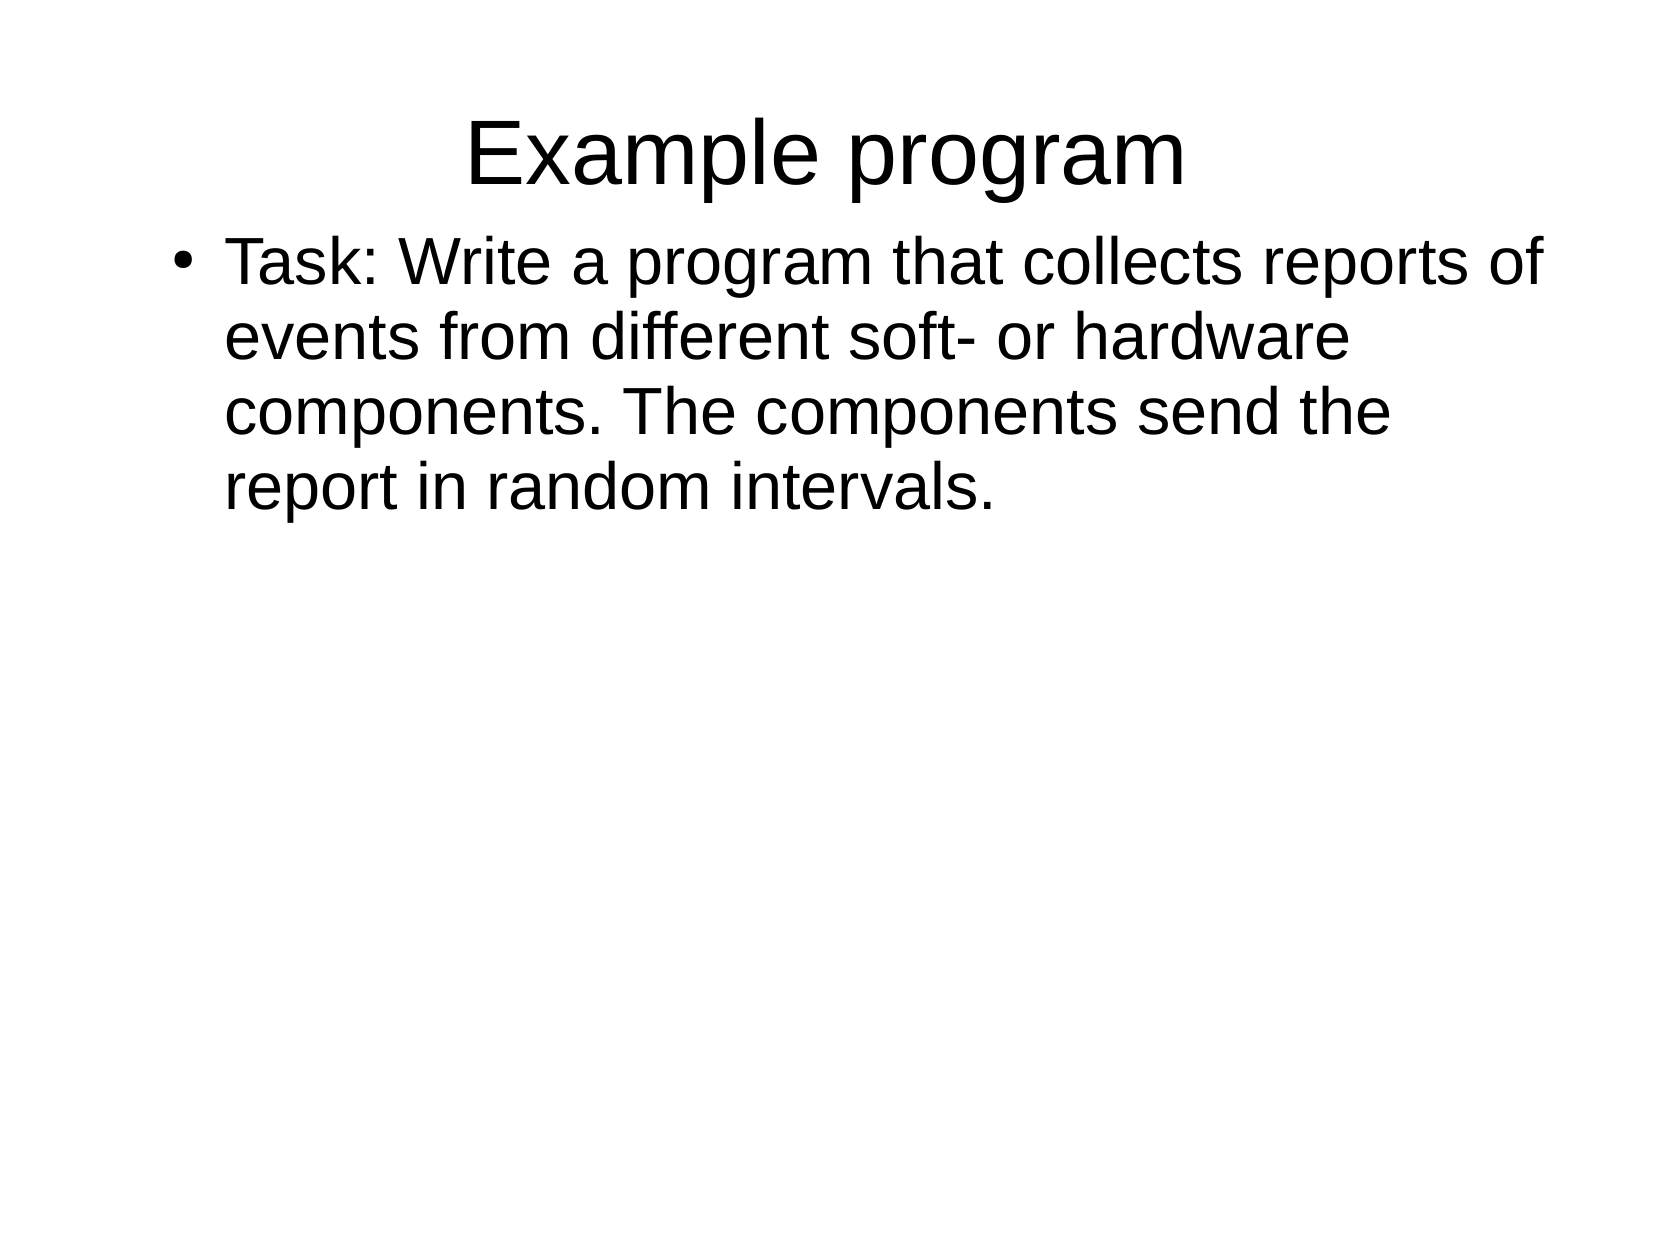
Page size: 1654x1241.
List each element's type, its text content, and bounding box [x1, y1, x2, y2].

title Example program [82, 49, 1571, 257]
list Task: Write a program that collects reports of events from different soft- or hardware components. The components send the report in random intervals. [153, 224, 1571, 1010]
